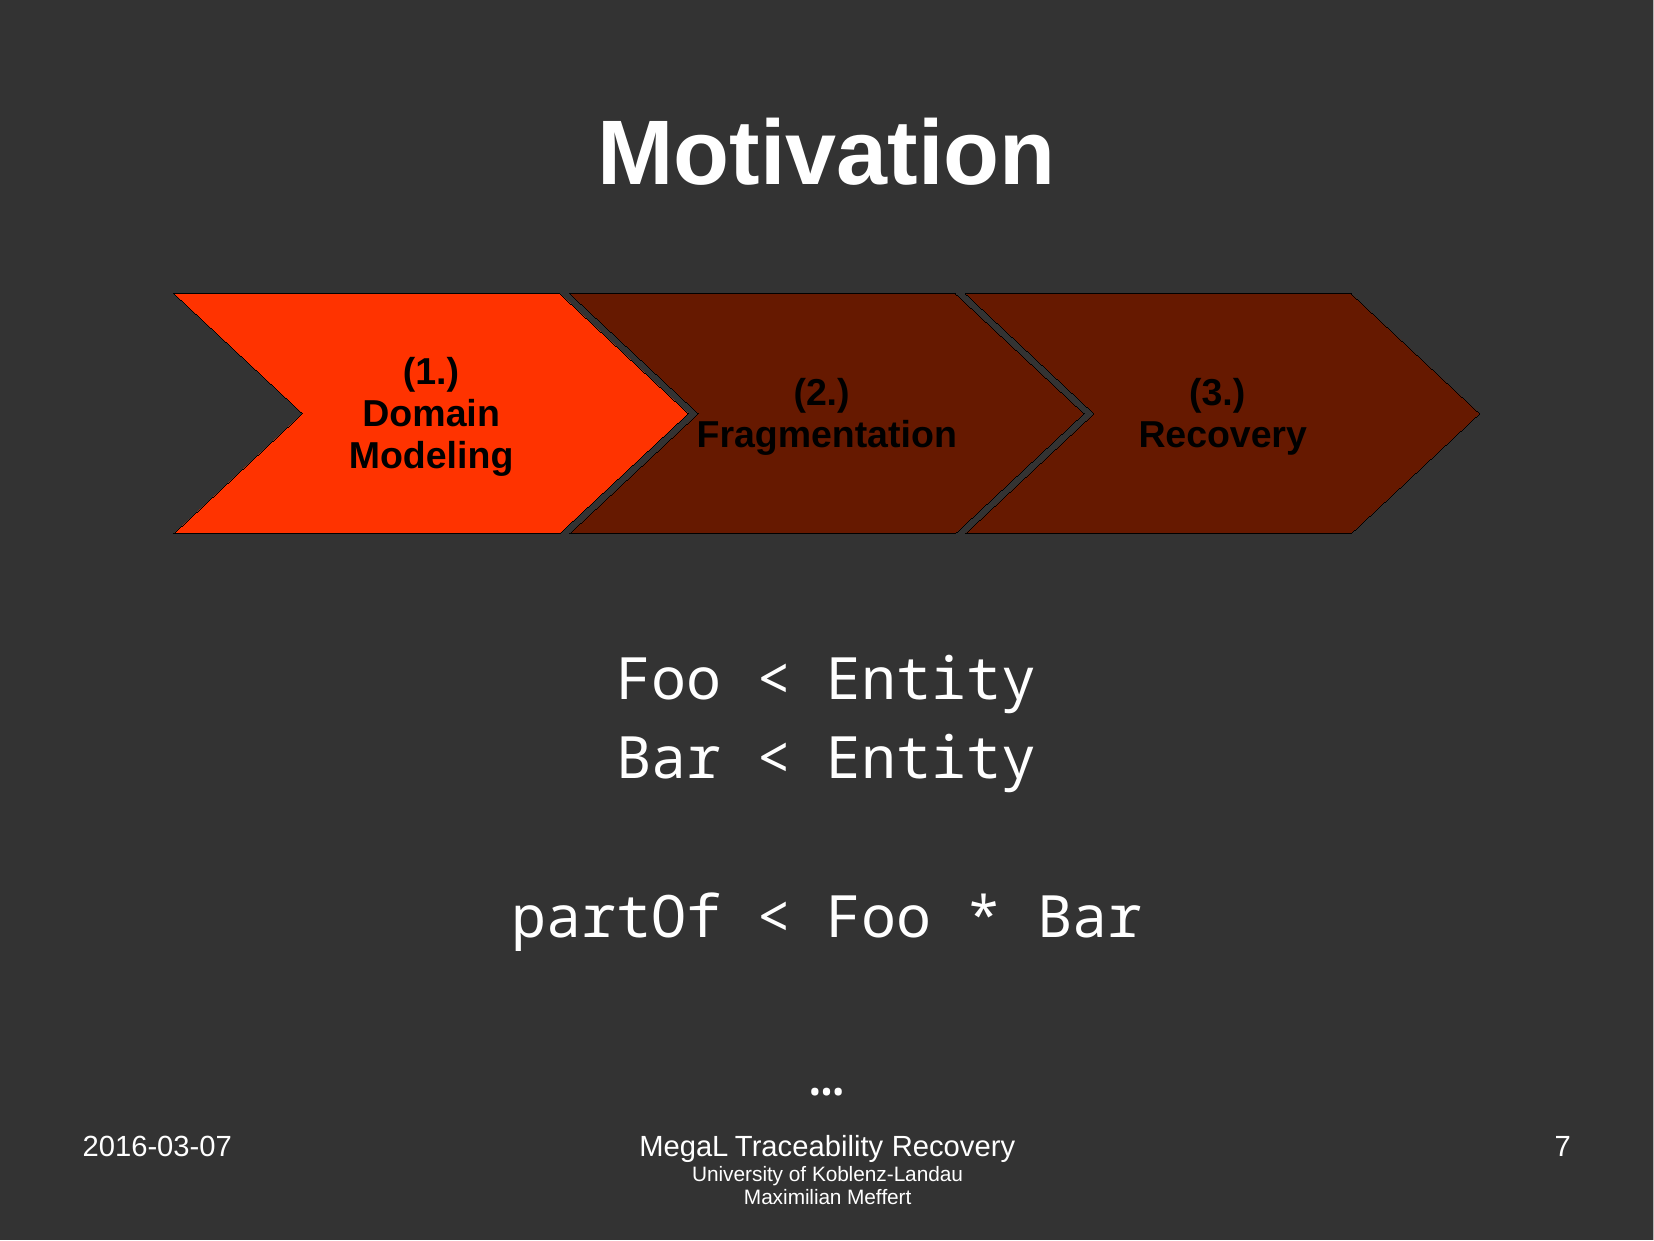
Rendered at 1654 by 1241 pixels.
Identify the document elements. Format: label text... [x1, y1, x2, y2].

text_box (1.) Domain Modeling [173, 293, 689, 534]
text_box (3.) Recovery [965, 293, 1480, 534]
text_box Foo < Entity Bar < Entity partOf < Foo * Bar … [151, 630, 1502, 996]
title Motivation [82, 49, 1571, 257]
text_box (2.) Fragmentation [569, 293, 1085, 534]
